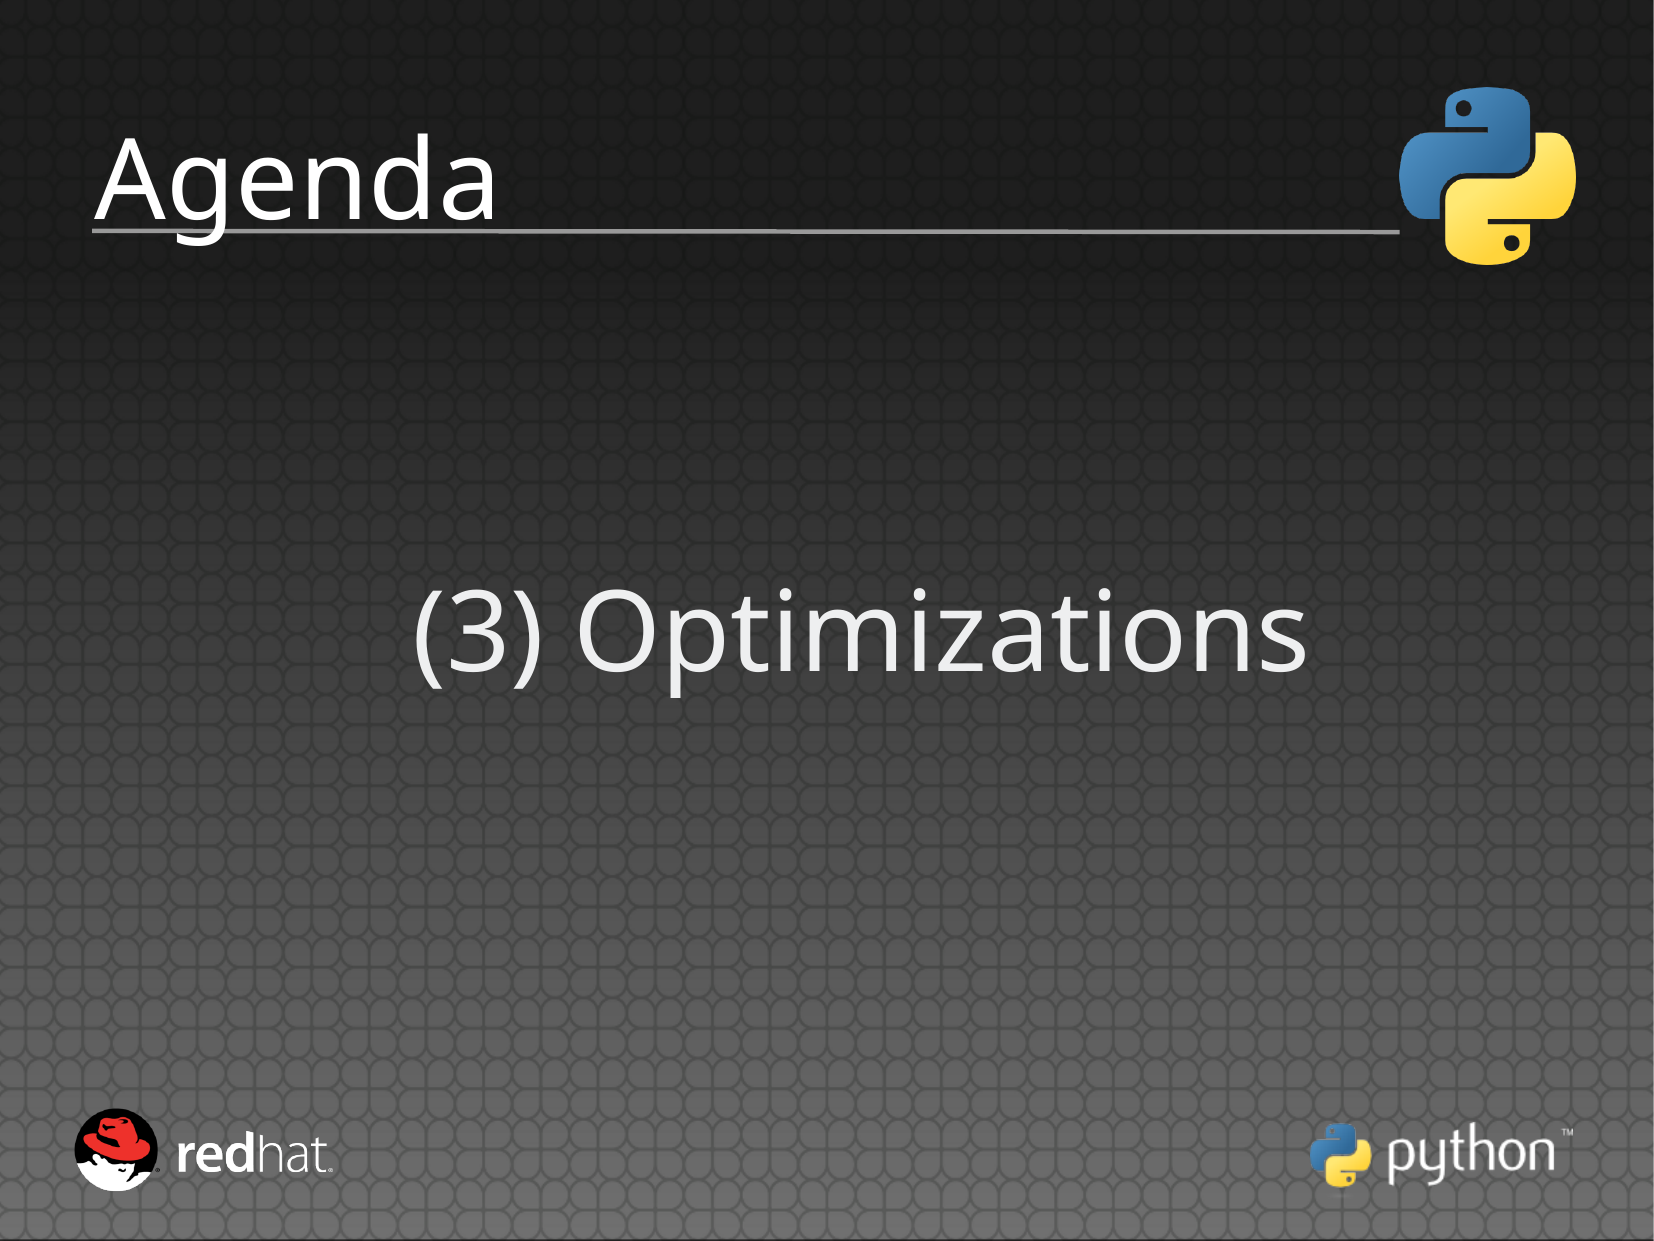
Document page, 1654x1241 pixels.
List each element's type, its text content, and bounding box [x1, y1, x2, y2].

picture [0, 0, 1654, 1241]
title Agenda [94, 100, 1426, 251]
list (3) Optimizations [82, 551, 1571, 1130]
